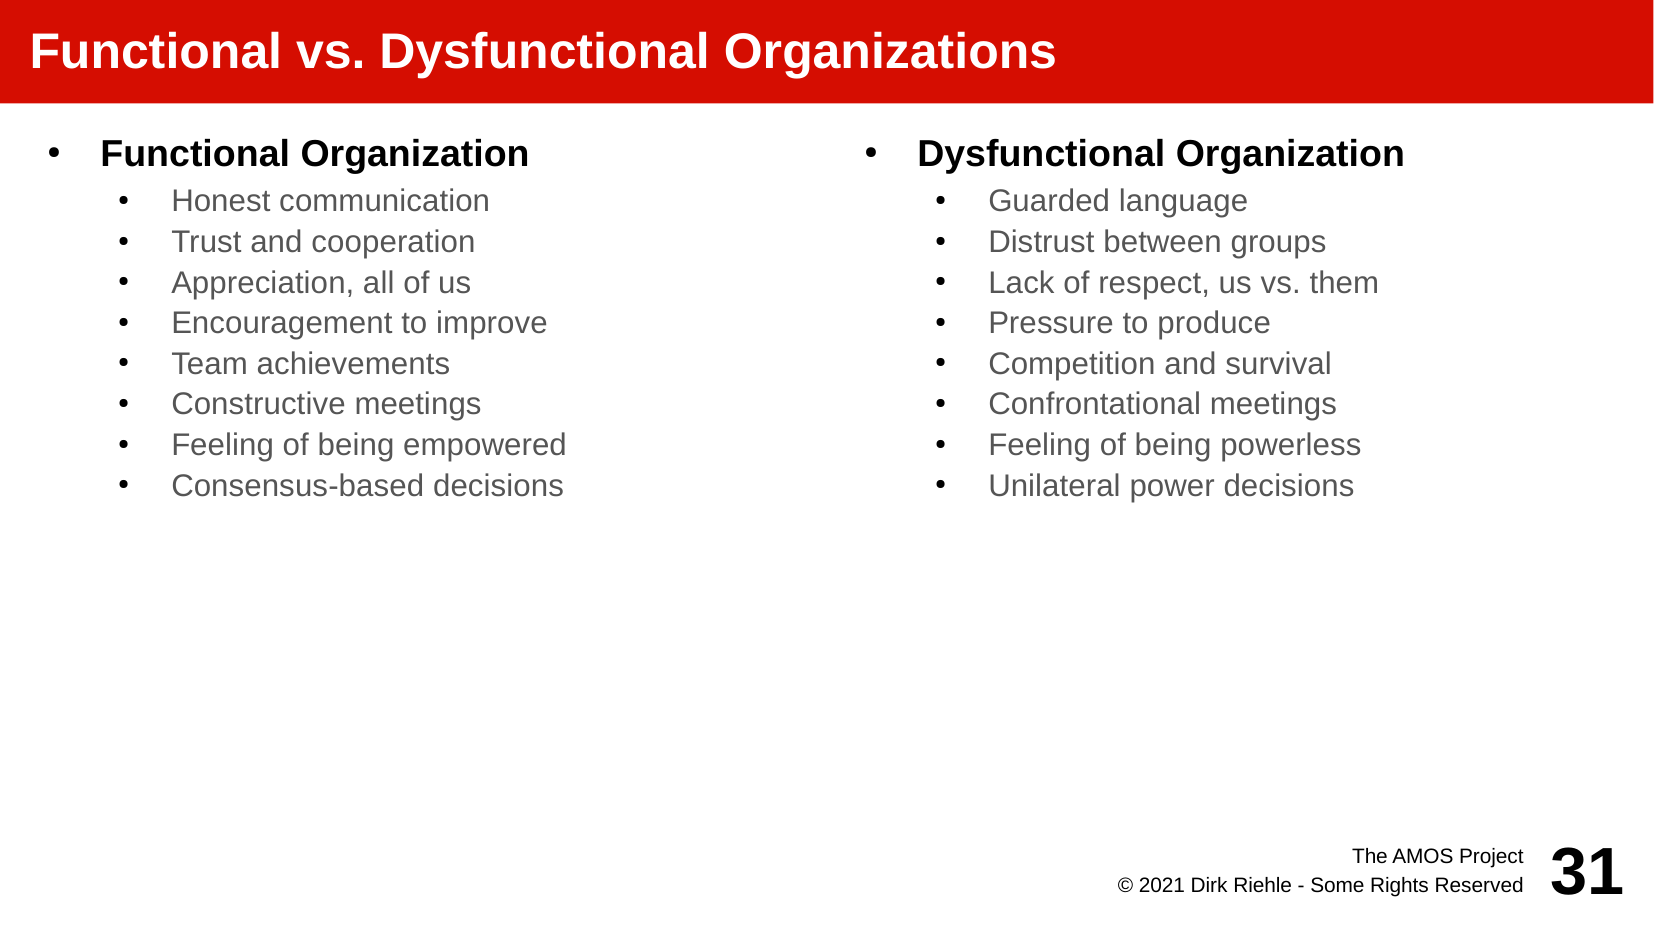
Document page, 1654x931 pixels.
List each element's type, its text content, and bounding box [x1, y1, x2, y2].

list Functional Organization Honest communication Trust and cooperation Appreciation, all of us Encouragement to improve Team achievements Constructive meetings Feeling of being empowered Consensus-based decisions [29, 132, 808, 813]
title Functional vs. Dysfunctional Organizations [0, 0, 1654, 104]
list Dysfunctional Organization Guarded language Distrust between groups Lack of respect, us vs. them Pressure to produce Competition and survival Confrontational meetings Feeling of being powerless Unilateral power decisions [846, 132, 1625, 813]
